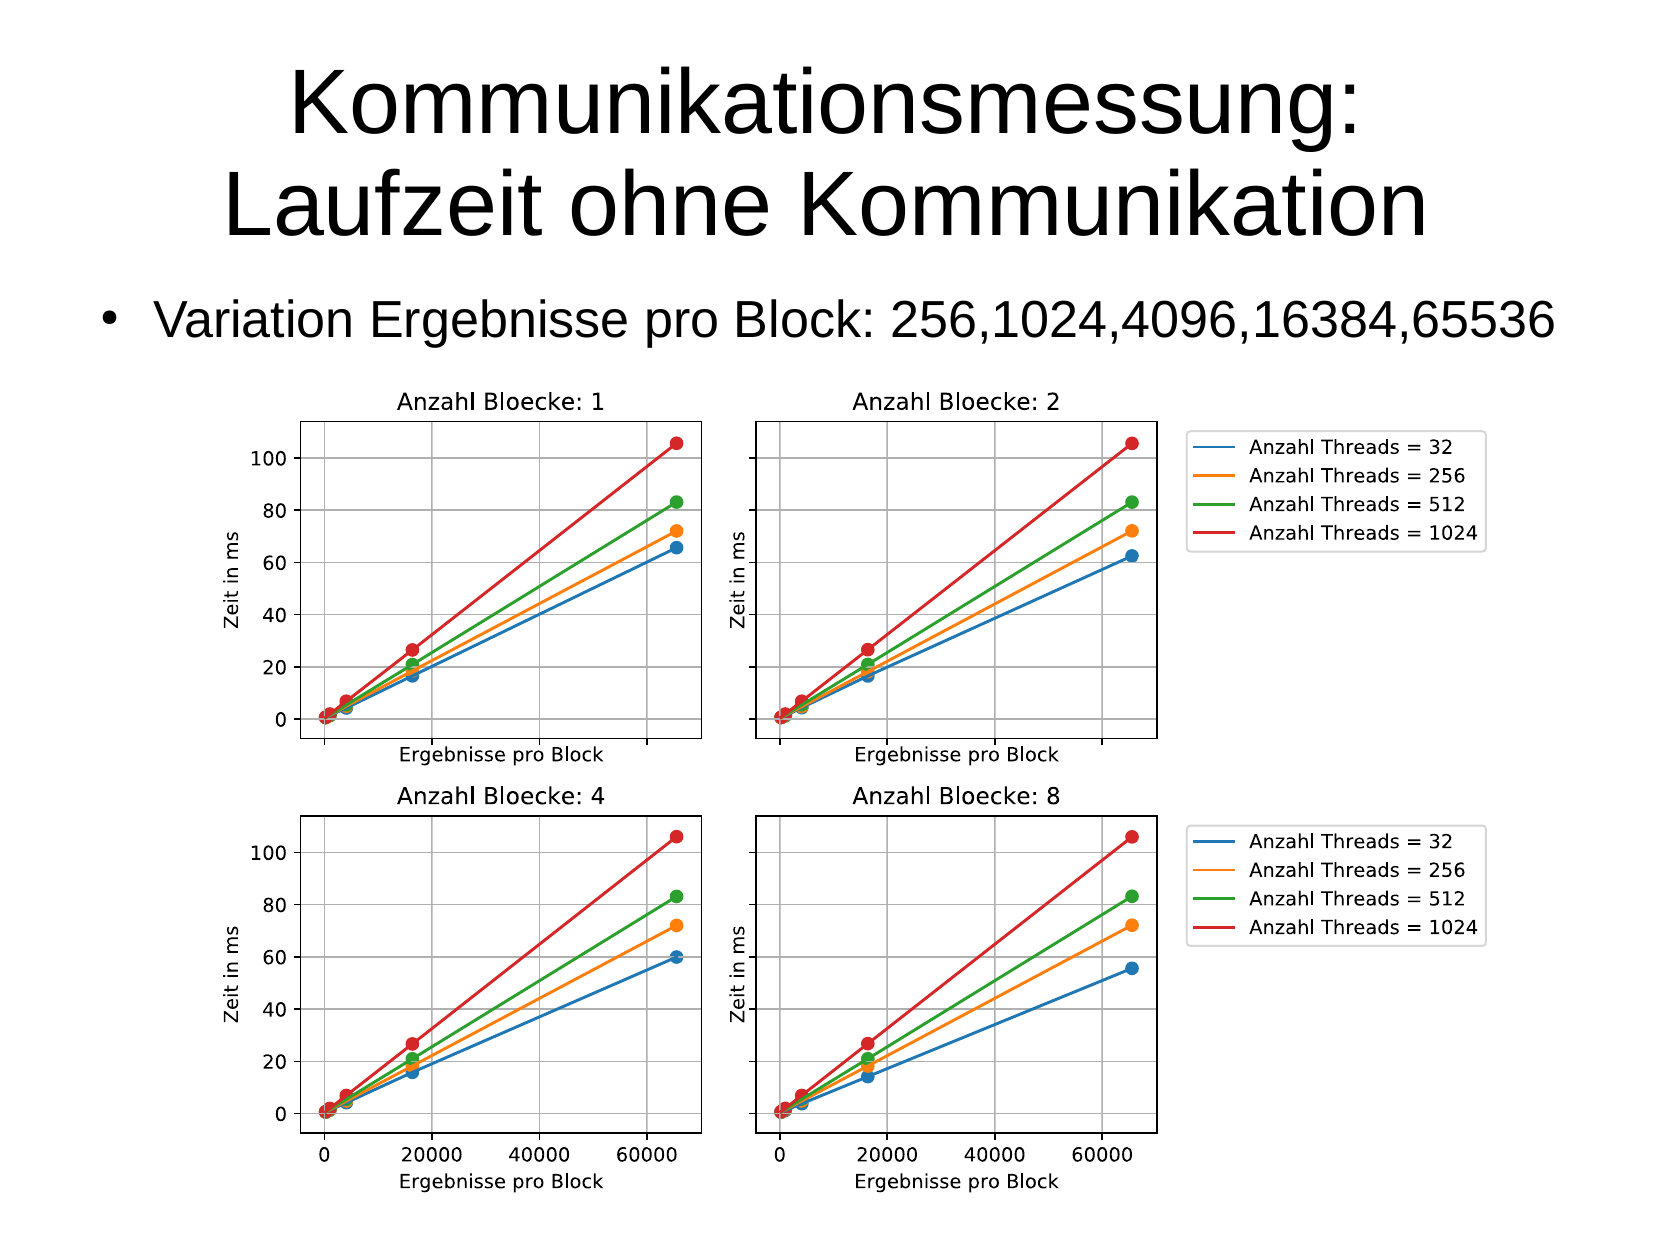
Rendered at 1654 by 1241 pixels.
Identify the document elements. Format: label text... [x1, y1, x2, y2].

list Variation Ergebnisse pro Block: 256,1024,4096,16384,65536 [82, 290, 1571, 1109]
title Kommunikationsmessung: Laufzeit ohne Kommunikation [82, 49, 1571, 257]
picture [209, 377, 1501, 1205]
